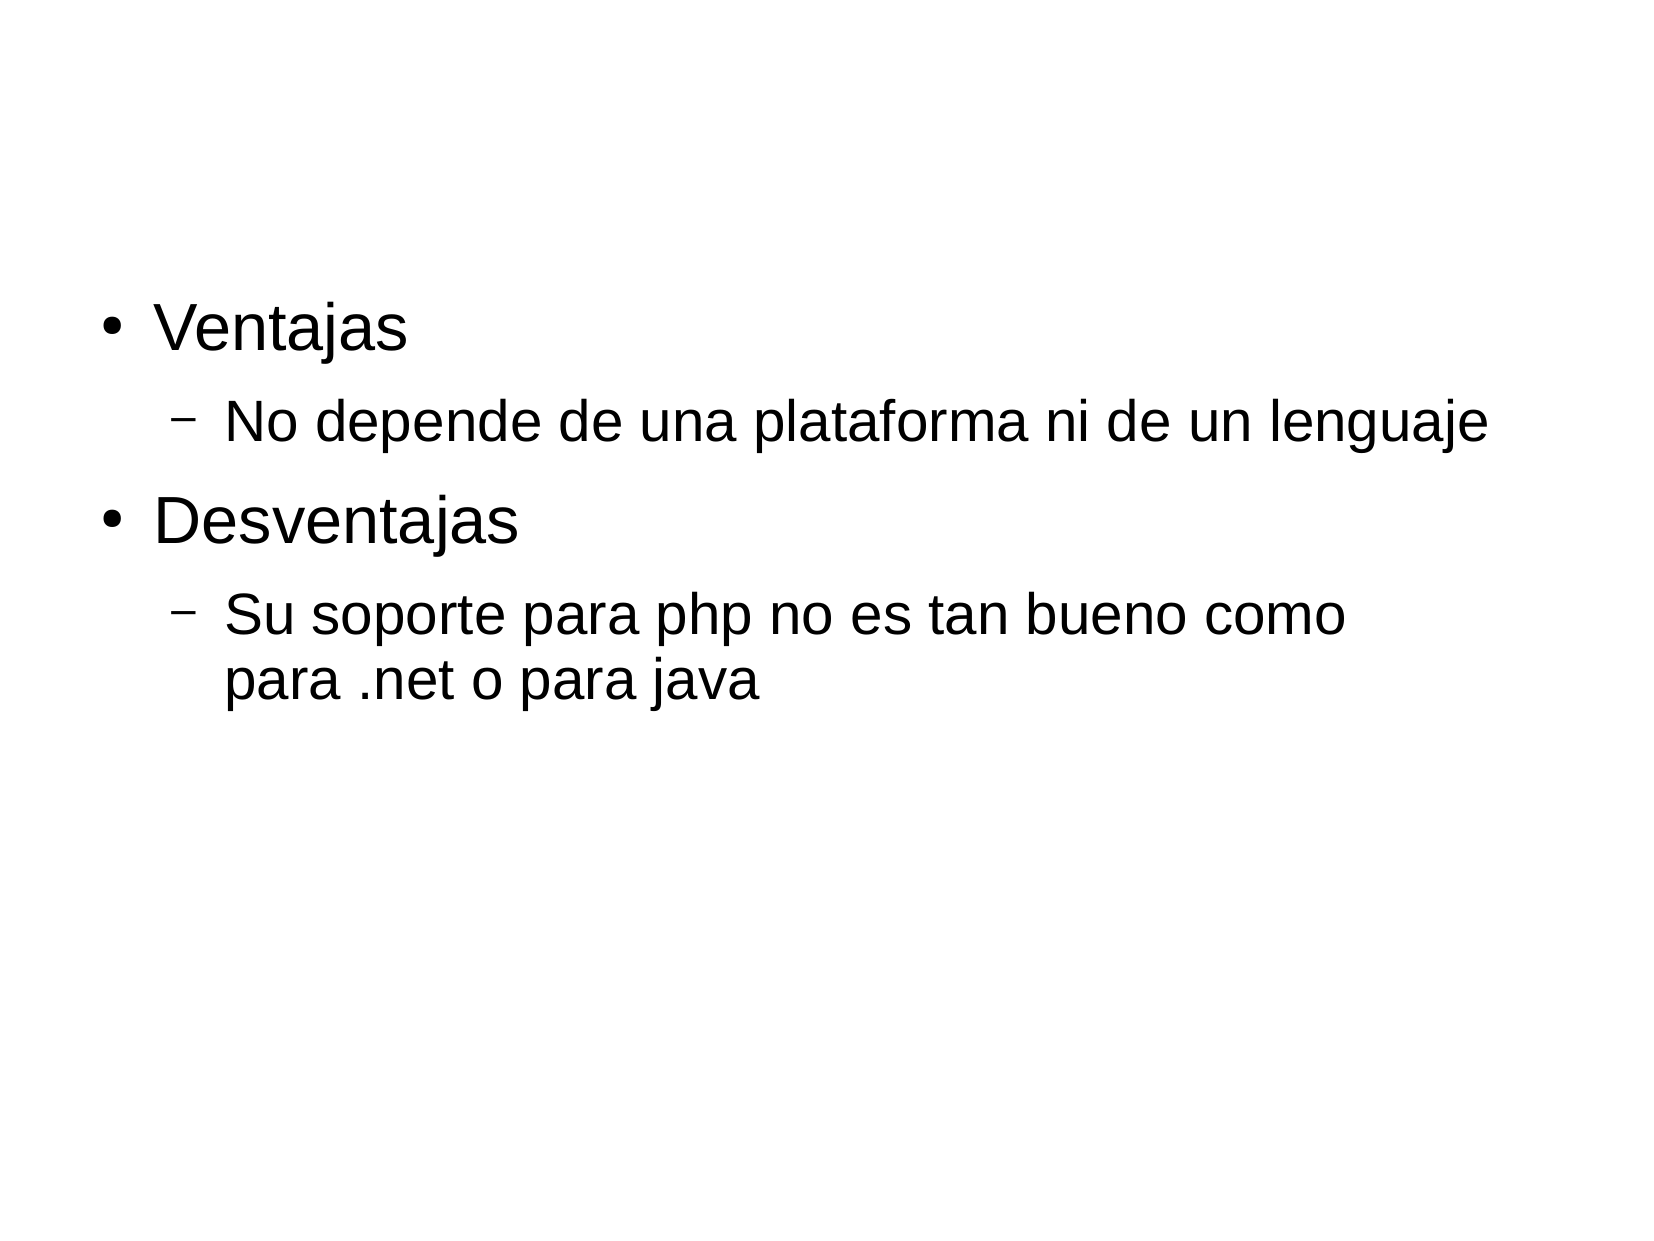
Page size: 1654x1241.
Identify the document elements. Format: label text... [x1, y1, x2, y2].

list Ventajas No depende de una plataforma ni de un lenguaje Desventajas Su soporte para php no es tan bueno como para .net o para java [82, 290, 1571, 1010]
